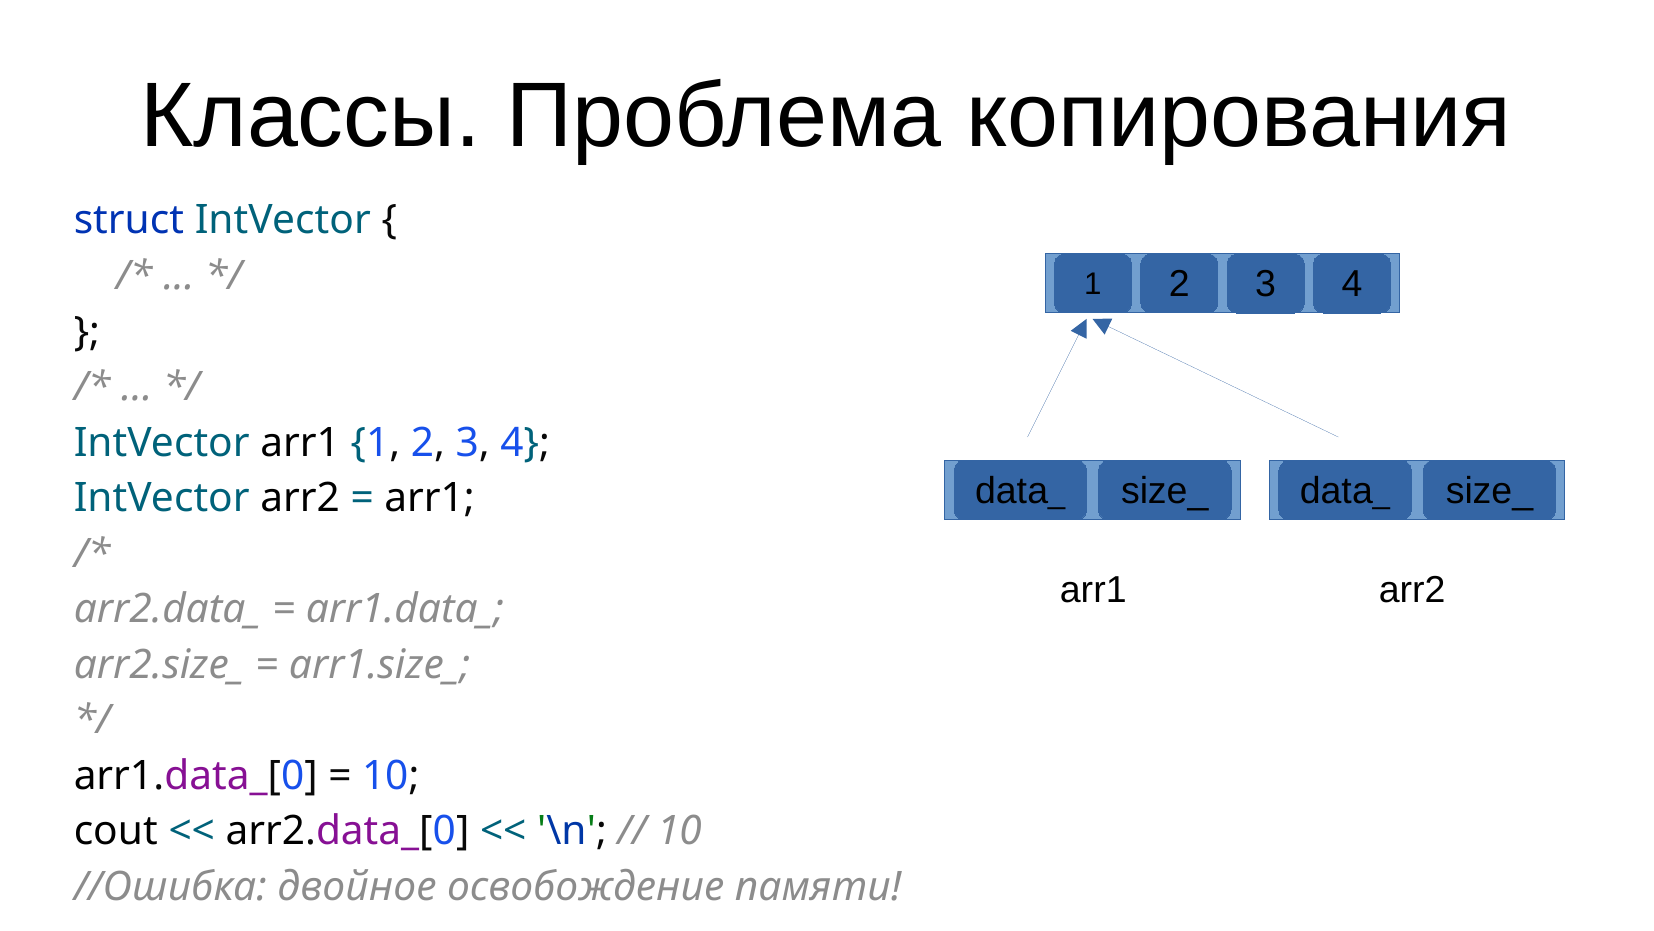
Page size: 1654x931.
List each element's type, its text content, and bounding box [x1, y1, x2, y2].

text_box [944, 460, 962, 520]
text_box [1209, 253, 1400, 313]
text_box struct IntVector { /* ... */ }; /* ... */ IntVector arr1 {1, 2, 3, 4}; IntVector arr2 = arr1; /* arr2.data_ = arr1.data_; arr2.size_ = arr1.size_; */ arr1.data_[0] = 10; cout << arr2.data_[0] << '\n'; // 10 //Ошибка: двойное освобождение памяти! [59, 183, 945, 920]
text_box [1269, 460, 1287, 520]
title Классы. Проблема копирования [82, 37, 1571, 193]
text_box [1079, 460, 1107, 520]
text_box 2 [1140, 253, 1218, 313]
text_box [1403, 460, 1432, 520]
text_box [1045, 253, 1064, 313]
text_box arr1 [1045, 561, 1142, 618]
text_box data_ [954, 460, 1087, 520]
text_box size_ [1423, 460, 1556, 520]
text_box 1 [1054, 253, 1132, 313]
text_box 4 [1313, 254, 1391, 314]
text_box [1547, 460, 1565, 520]
text_box 3 [1227, 254, 1305, 314]
text_box arr2 [1364, 561, 1461, 618]
text_box [1122, 253, 1150, 313]
text_box [1223, 460, 1241, 520]
text_box data_ [1278, 460, 1412, 520]
text_box size_ [1098, 460, 1232, 520]
